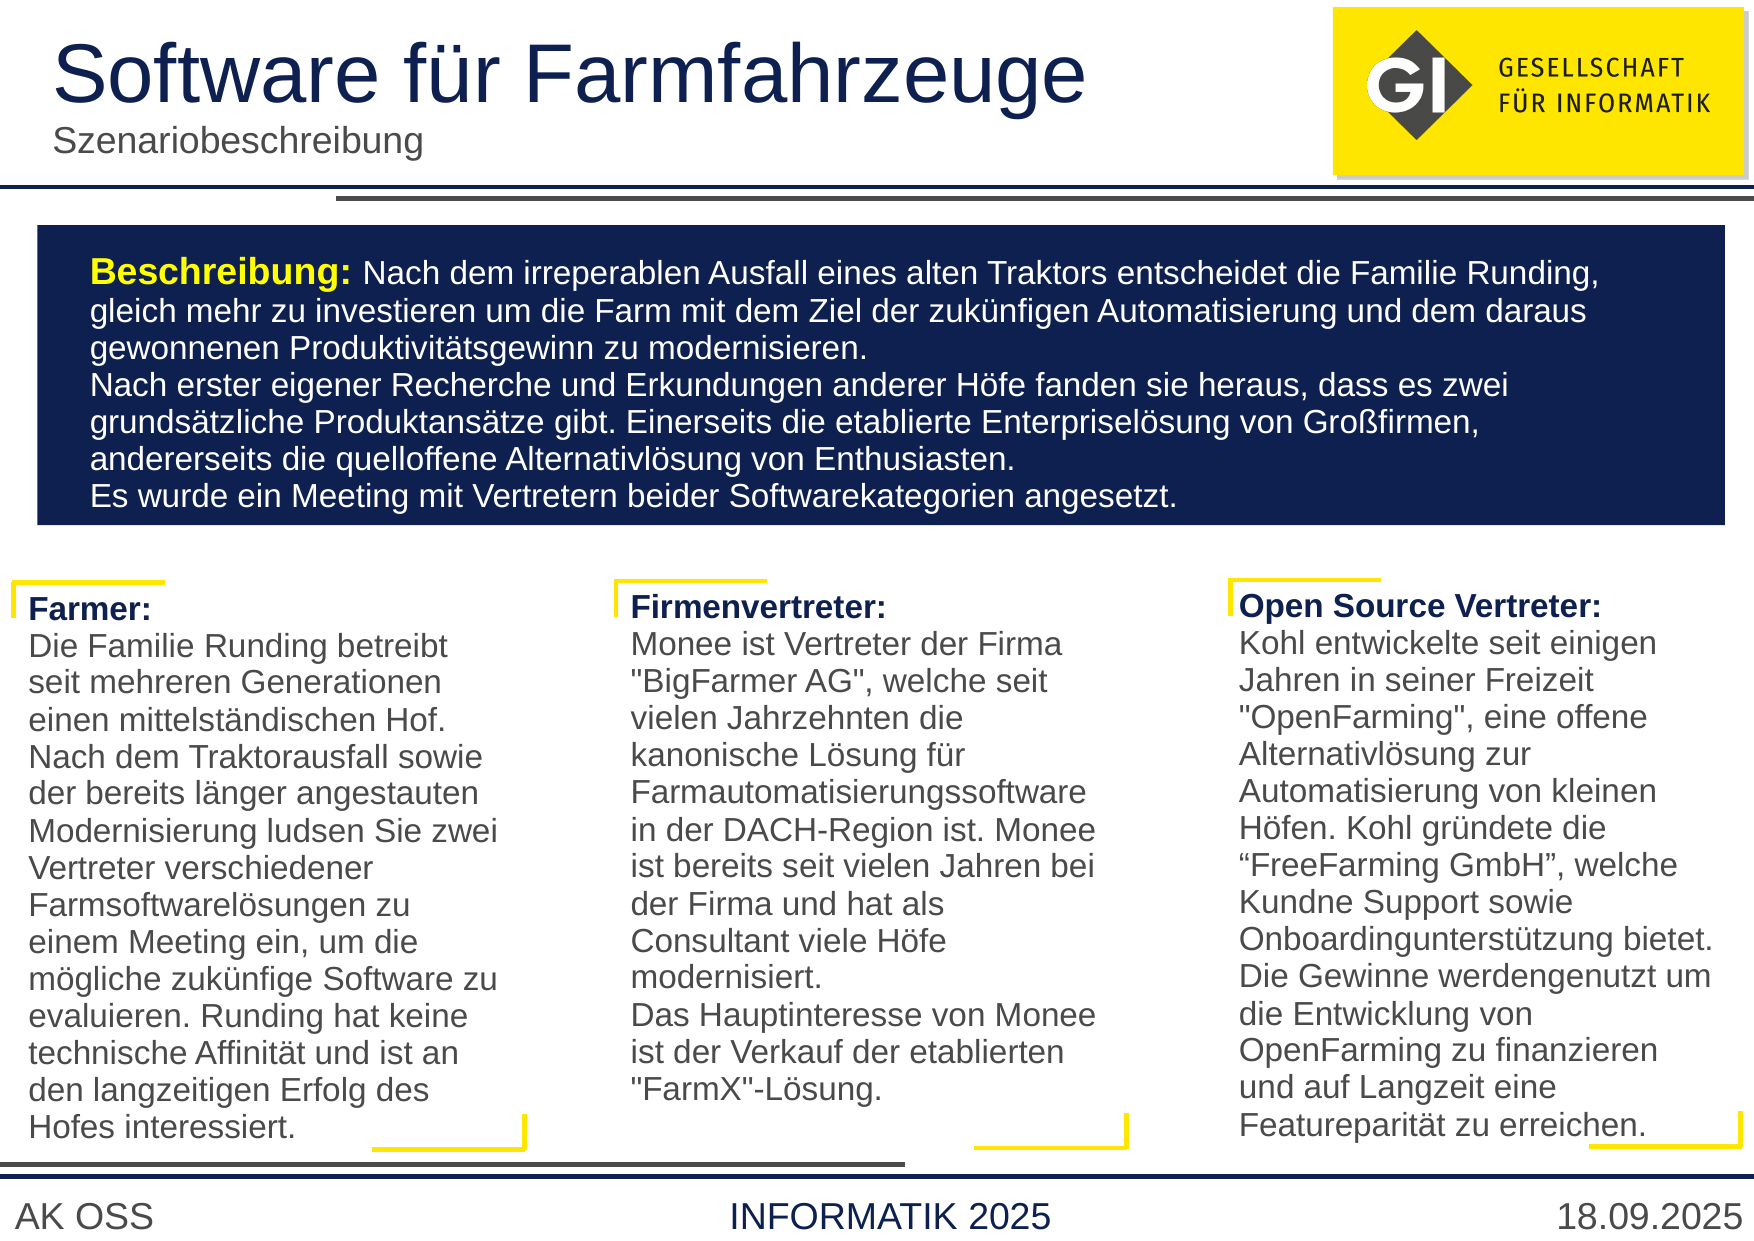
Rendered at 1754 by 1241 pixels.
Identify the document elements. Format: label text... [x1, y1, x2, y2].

text_box Beschreibung: Nach dem irreperablen Ausfall eines alten Traktors entscheidet die Familie Runding, gleich mehr zu investieren um die Farm mit dem Ziel der zukünfigen Automatisierung und dem daraus gewonnenen Produktivitätsgewinn zu modernisieren. Nach erster eigener Recherche und Erkundungen anderer Höfe fanden sie heraus, dass es zwei grundsätzliche Produktansätze gibt. Einerseits die etablierte Enterpriselösung von Großfirmen, andererseits die quelloffene Alternativlösung von Enthusiasten. Es wurde ein Meeting mit Vertretern beider Softwarekategorien angesetzt. [75, 243, 1688, 720]
text_box [1332, 7, 1744, 176]
text_box Software für Farmfahrzeuge Szenariobeschreibung [37, 19, 1313, 170]
text_box AK OSS [0, 1188, 170, 1241]
text_box Farmer: Die Familie Runding betreibt seit mehreren Generationen einen mittelständischen Hof. Nach dem Traktorausfall sowie der bereits länger angestauten Modernisierung ludsen Sie zwei Vertreter verschiedener Farmsoftwarelösungen zu einem Meeting ein, um die mögliche zukünfige Software zu evaluieren. Runding hat keine technische Affinität und ist an den langzeitigen Erfolg des Hofes interessiert. [13, 582, 525, 1190]
text_box Open Source Vertreter: Kohl entwickelte seit einigen Jahren in seiner Freizeit "OpenFarming", eine offene Alternativlösung zur Automatisierung von kleinen Höfen. Kohl gründete die “FreeFarming GmbH”, welche Kundne Support sowie Onboardingunterstützung bietet. Die Gewinne werdengenutzt um die Entwicklung von OpenFarming zu finanzieren und auf Langzeit eine Featureparität zu erreichen. [1224, 580, 1735, 1151]
text_box [37, 225, 1725, 526]
text_box 18.09.2025 [1541, 1188, 1754, 1241]
text_box INFORMATIK 2025 [714, 1188, 1067, 1241]
text_box Firmenvertreter: Monee ist Vertreter der Firma "BigFarmer AG", welche seit vielen Jahrzehnten die kanonische Lösung für Farmautomatisierungssoftware in der DACH-Region ist. Monee ist bereits seit vielen Jahren bei der Firma und hat als Consultant viele Höfe modernisiert. Das Hauptinteresse von Monee ist der Verkauf der etablierten "FarmX"-Lösung. [615, 720, 1127, 1152]
picture [1367, 30, 1710, 140]
